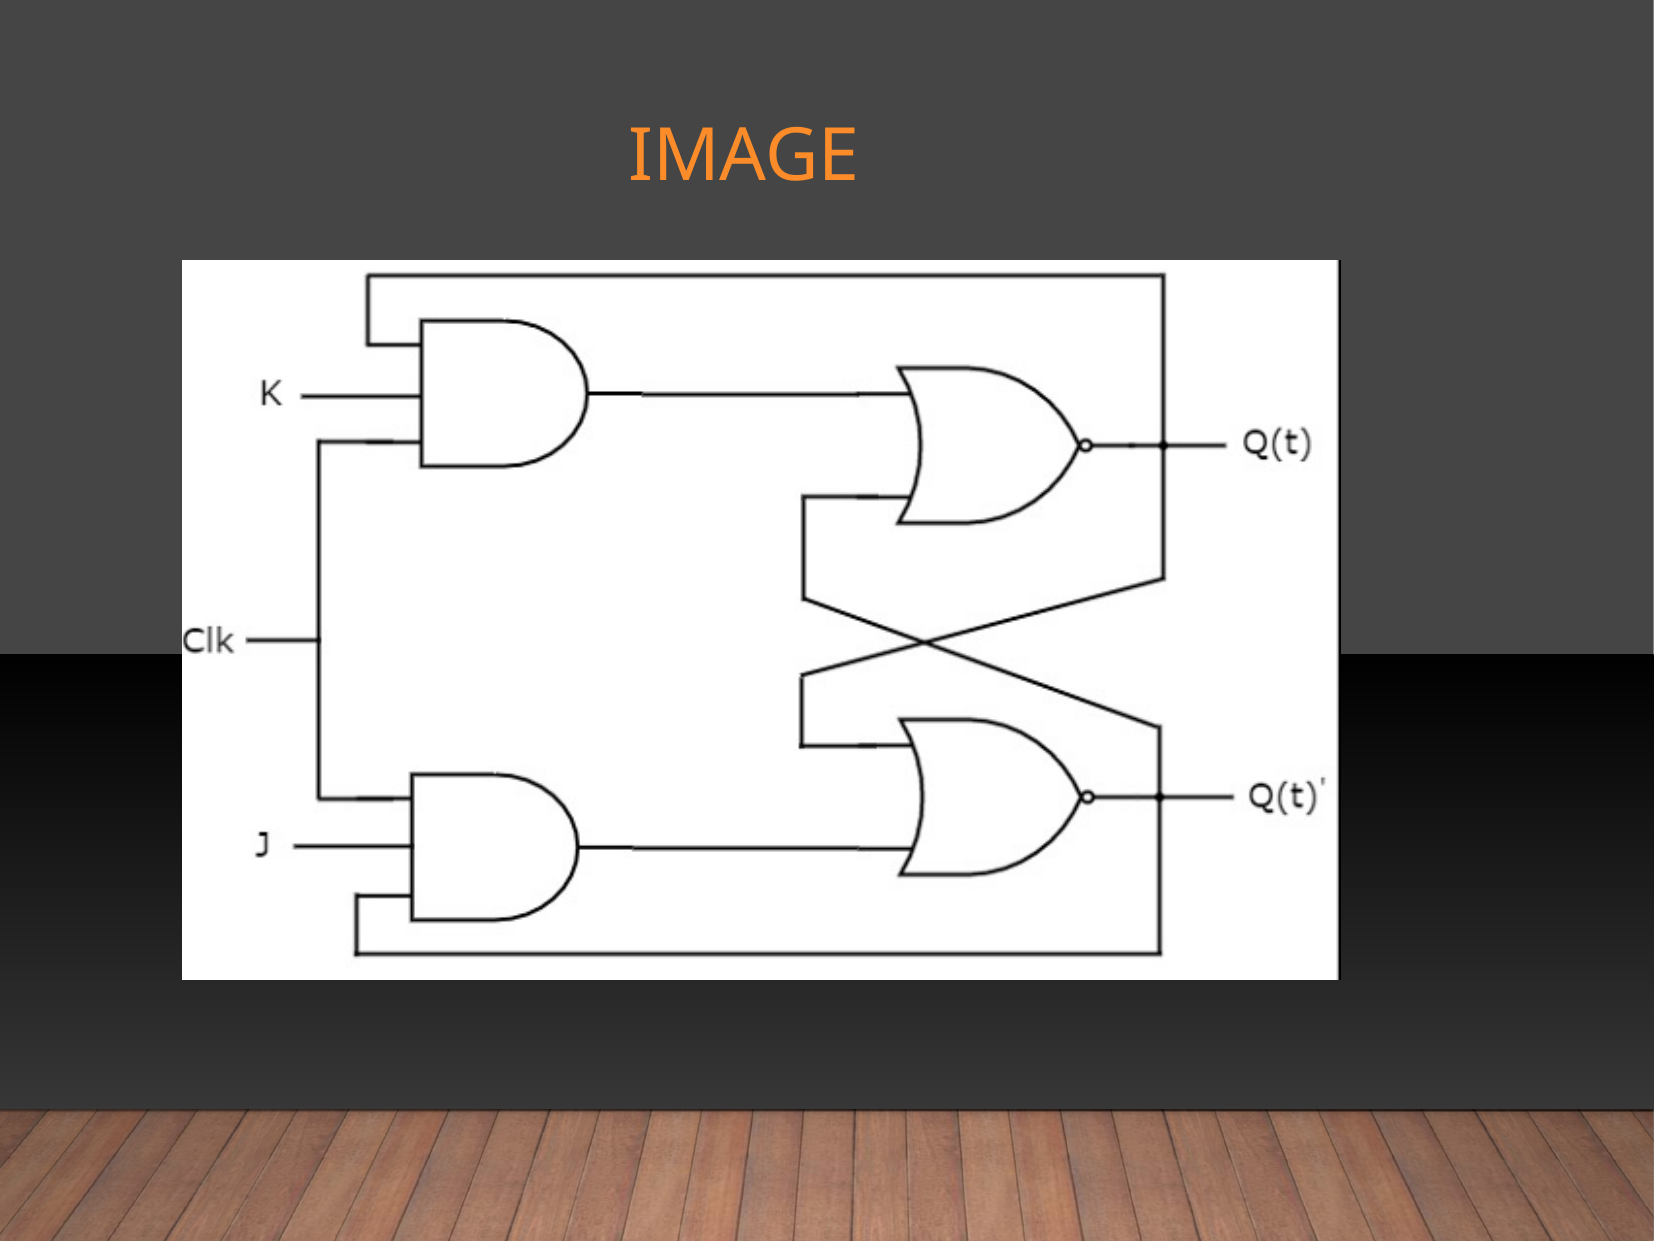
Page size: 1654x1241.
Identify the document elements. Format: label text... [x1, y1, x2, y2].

title Image [0, 49, 1489, 257]
picture [182, 260, 1341, 980]
